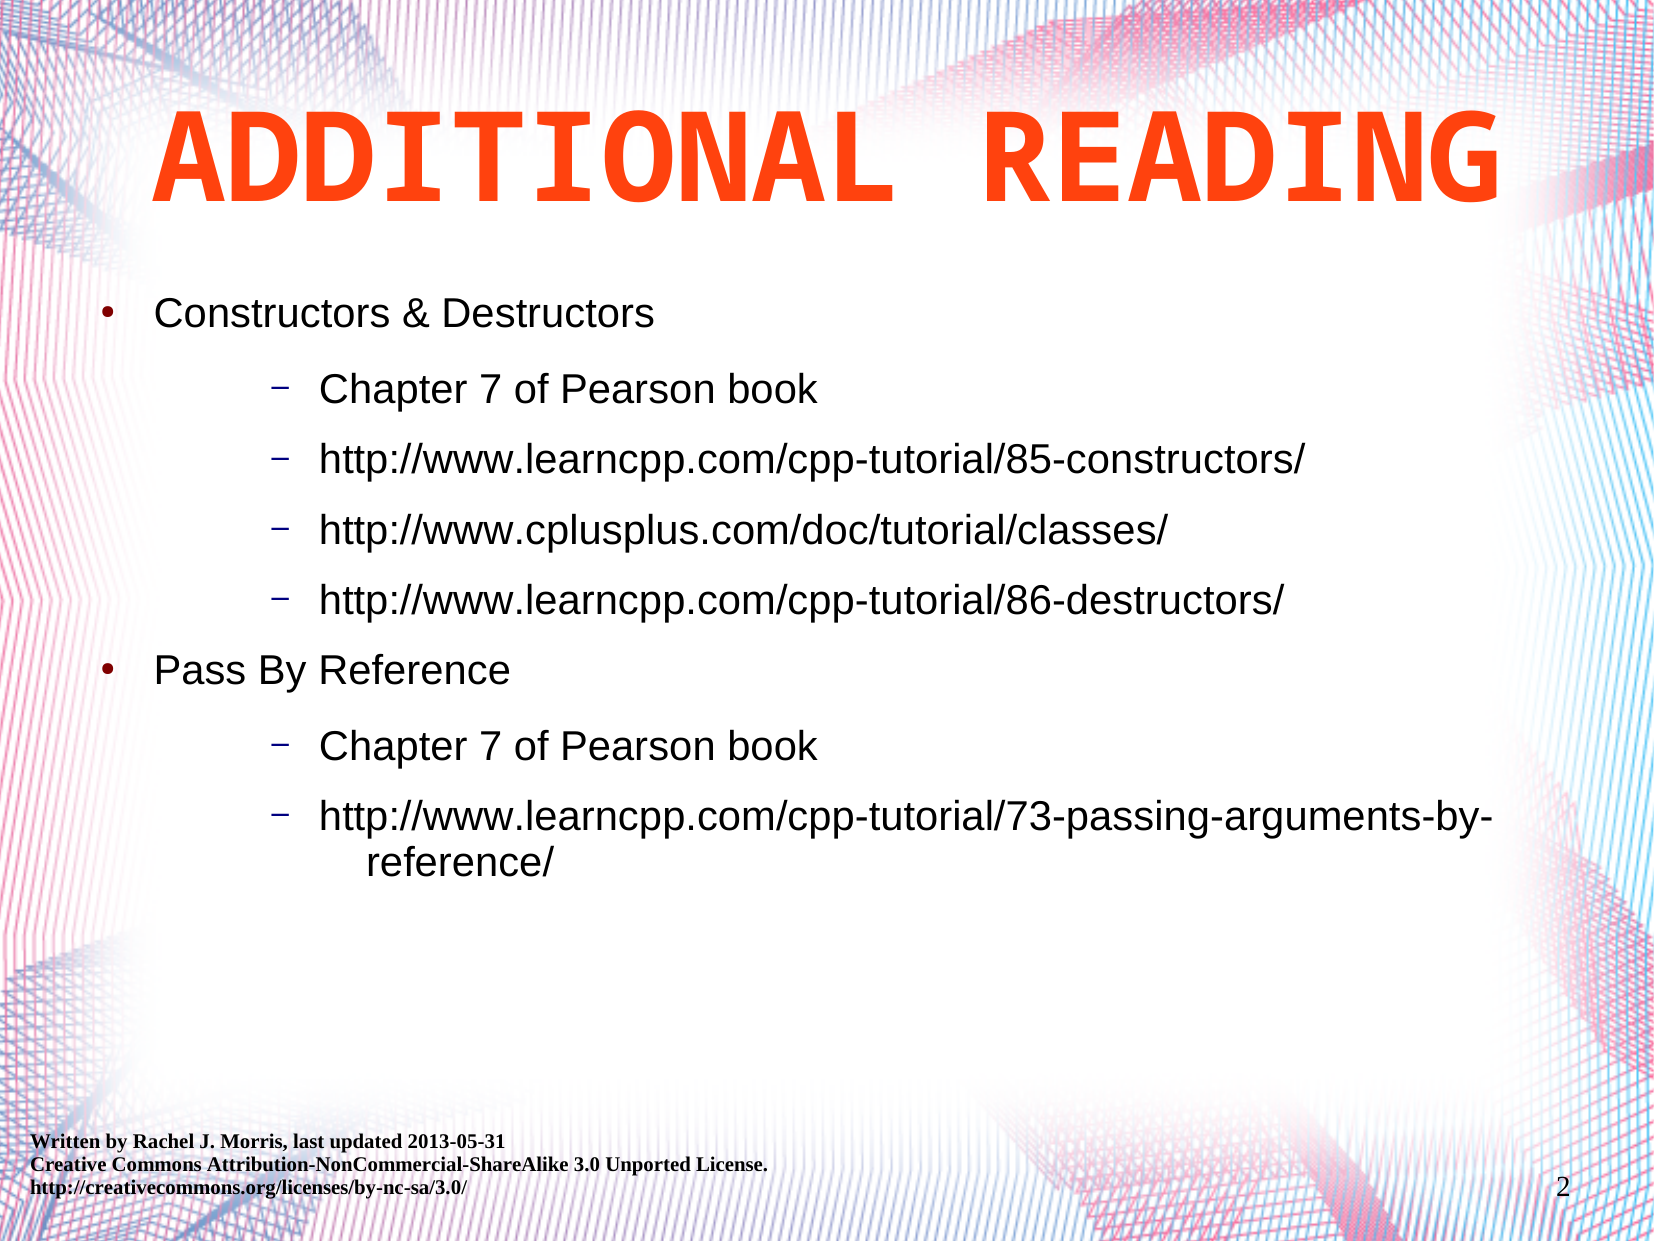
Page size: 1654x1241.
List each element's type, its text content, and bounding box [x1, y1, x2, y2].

title ADDITIONAL READING [82, 49, 1571, 257]
list Constructors & Destructors Chapter 7 of Pearson book http://www.learncpp.com/cpp-tutorial/85-constructors/ http://www.cplusplus.com/doc/tutorial/classes/ http://www.learncpp.com/cpp-tutorial/86-destructors/ Pass By Reference Chapter 7 of Pearson book http://www.learncpp.com/cpp-tutorial/73-passing-arguments-by-reference/ [82, 290, 1571, 1010]
picture [0, 0, 1654, 1241]
